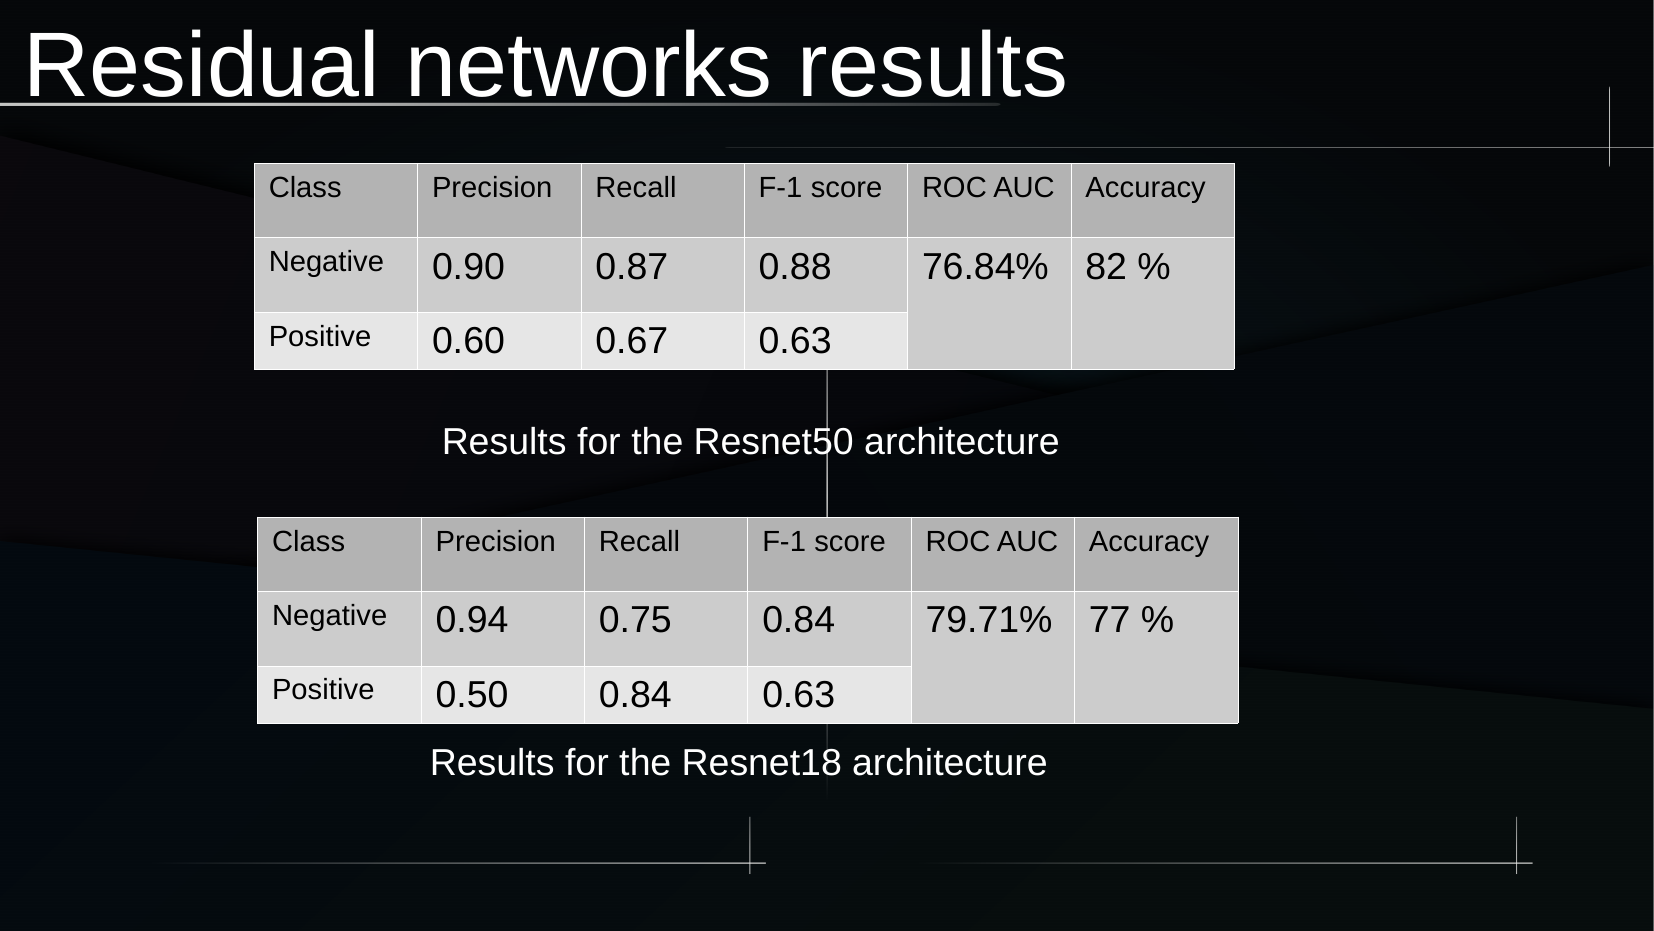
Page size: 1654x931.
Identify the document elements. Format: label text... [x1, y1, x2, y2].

table_cell 0.84 [585, 667, 747, 723]
table_cell Positive [255, 313, 417, 369]
table_cell Negative [258, 592, 421, 666]
picture [0, 0, 1654, 931]
table_header ROC AUC [912, 518, 1074, 591]
table_cell 0.90 [418, 238, 581, 312]
table_header F-1 score [748, 518, 911, 591]
table_cell 77 % [1075, 592, 1238, 723]
table_header Precision [418, 164, 581, 237]
table_cell 0.94 [422, 592, 584, 666]
table_cell Positive [258, 667, 421, 723]
table_cell 0.67 [582, 313, 744, 369]
table_cell 76.84% [908, 238, 1071, 369]
table_header ROC AUC [908, 164, 1071, 237]
table_header Accuracy [1072, 164, 1234, 237]
table_header F-1 score [745, 164, 907, 237]
table_cell 79.71% [912, 592, 1074, 723]
table_cell 0.60 [418, 313, 581, 369]
table_header Recall [585, 518, 747, 591]
table_cell 0.50 [422, 667, 584, 723]
title Residual networks results [23, 11, 1589, 119]
table_header Precision [422, 518, 584, 591]
text_box Results for the Resnet18 architecture [415, 734, 1063, 792]
table_cell 0.84 [748, 592, 911, 666]
table_cell 0.75 [585, 592, 747, 666]
table_header Accuracy [1075, 518, 1238, 591]
table_cell 0.87 [582, 238, 744, 312]
table_header Class [255, 164, 417, 237]
table_cell 0.63 [745, 313, 907, 369]
table_cell 0.63 [748, 667, 911, 723]
table_cell 0.88 [745, 238, 907, 312]
table_cell Negative [255, 238, 417, 312]
table_header Class [258, 518, 421, 591]
table_header Recall [582, 164, 744, 237]
text_box Results for the Resnet50 architecture [427, 413, 1075, 471]
table_cell 82 % [1072, 238, 1234, 369]
